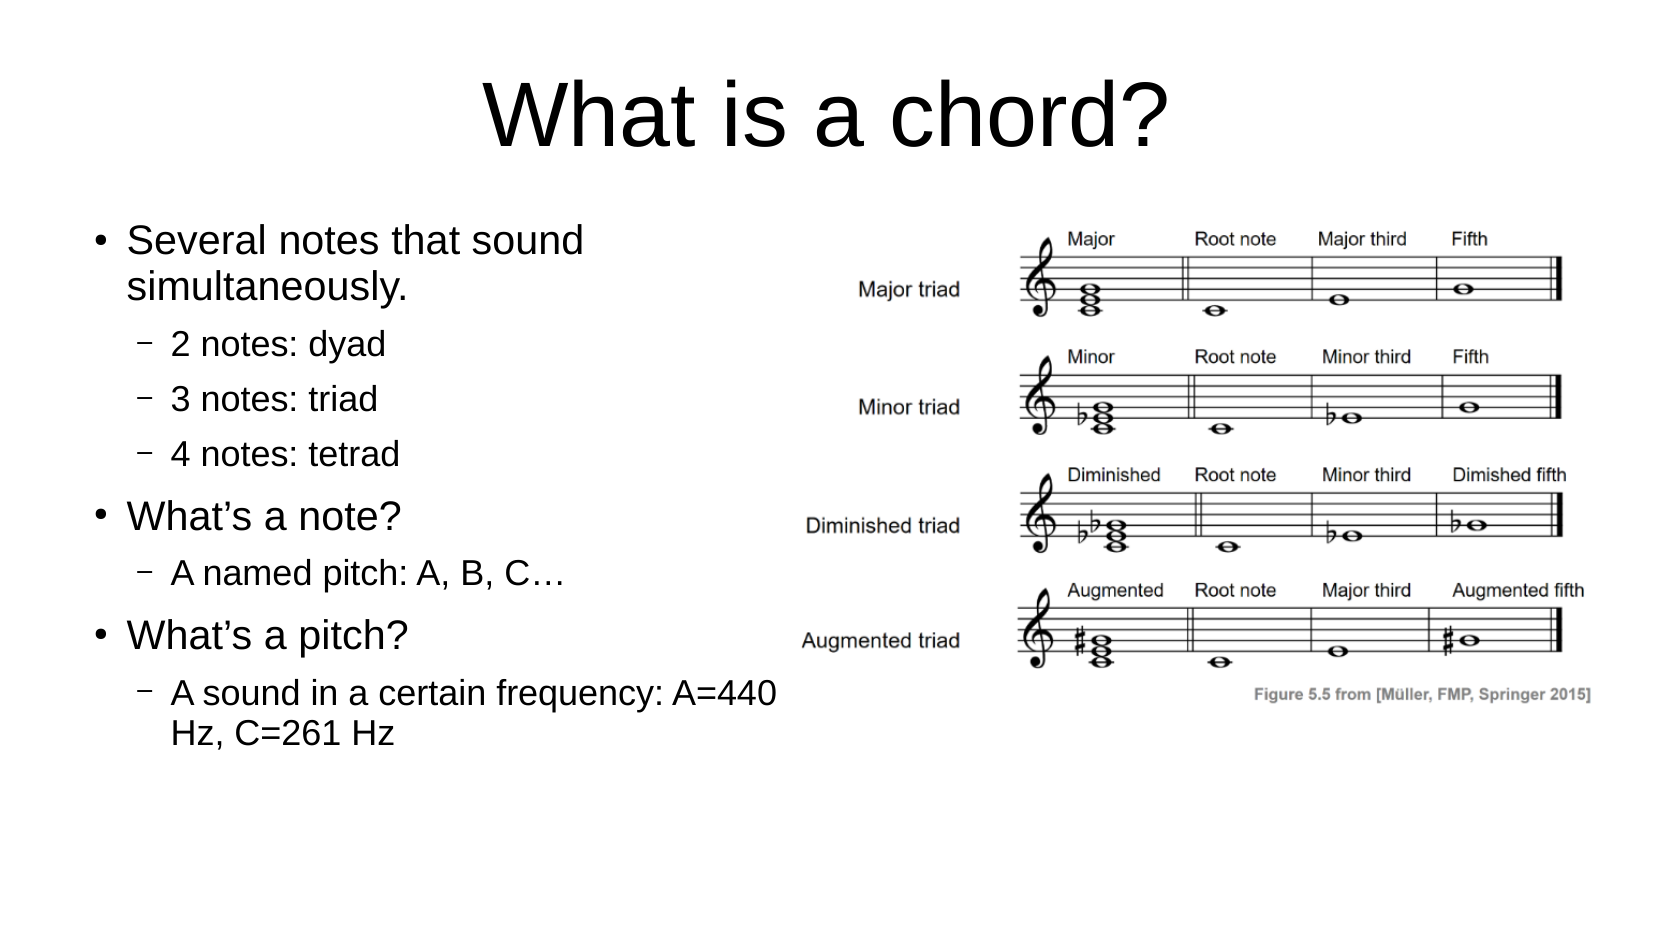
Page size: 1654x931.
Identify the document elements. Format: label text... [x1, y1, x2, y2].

list Several notes that sound simultaneously. 2 notes: dyad 3 notes: triad 4 notes: tetrad What’s a note? A named pitch: A, B, C… What’s a pitch? A sound in a certain frequency: A=440 Hz, C=261 Hz [82, 217, 809, 758]
title What is a chord? [82, 37, 1571, 193]
picture [786, 217, 1613, 713]
